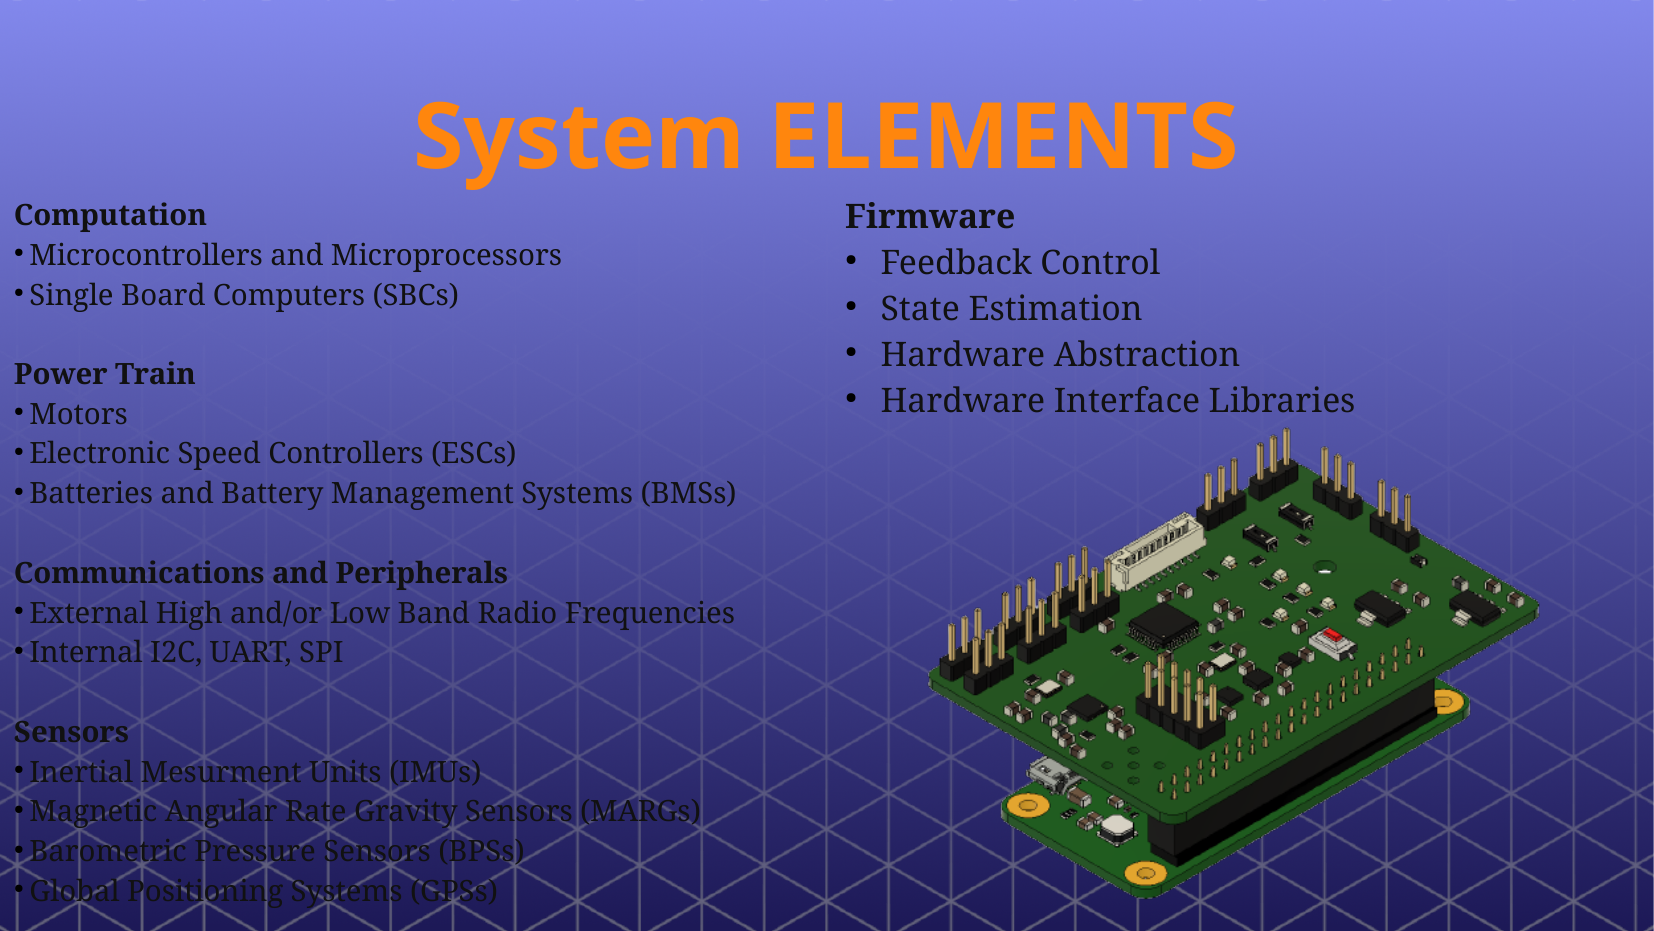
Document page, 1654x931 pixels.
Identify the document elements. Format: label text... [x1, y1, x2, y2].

title System ELEMENTS [82, 29, 1571, 237]
list Computation Microcontrollers and Microprocessors Single Board Computers (SBCs) Power Train Motors Electronic Speed Controllers (ESCs) Batteries and Battery Management Systems (BMSs) Communications and Peripherals External High and/or Low Band Radio Frequencies Internal I2C, UART, SPI Sensors Inertial Mesurment Units (IMUs) Magnetic Angular Rate Gravity Sensors (MARGs) Barometric Pressure Sensors (BPSs) Global Positioning Systems (GPSs) [13, 194, 823, 918]
list Firmware Feedback Control State Estimation Hardware Abstraction Hardware Interface Libraries [845, 192, 1625, 383]
picture [0, 0, 1654, 931]
